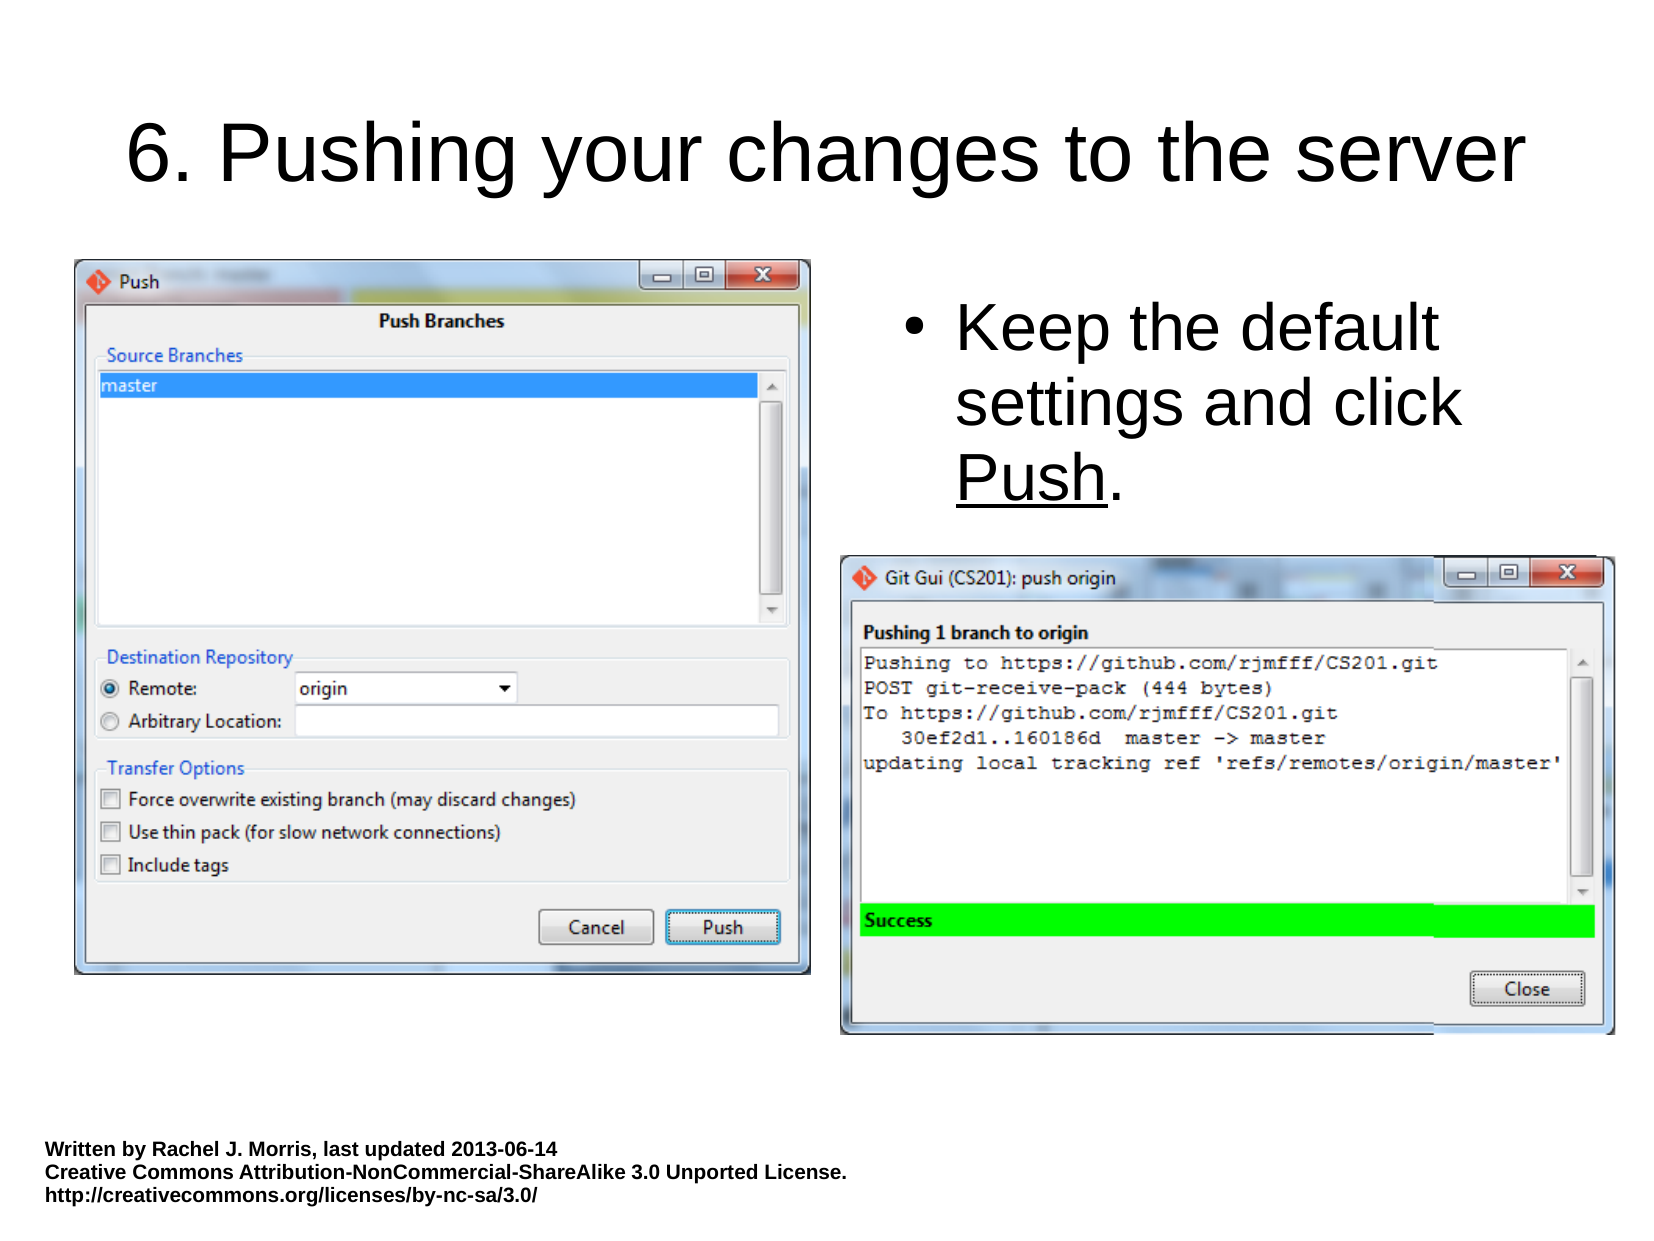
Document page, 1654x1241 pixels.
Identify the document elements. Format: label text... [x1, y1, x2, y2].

list Keep the default settings and click Push. [885, 290, 1538, 555]
picture [840, 555, 1617, 1036]
title 6. Pushing your changes to the server [82, 49, 1571, 257]
picture [74, 259, 811, 976]
